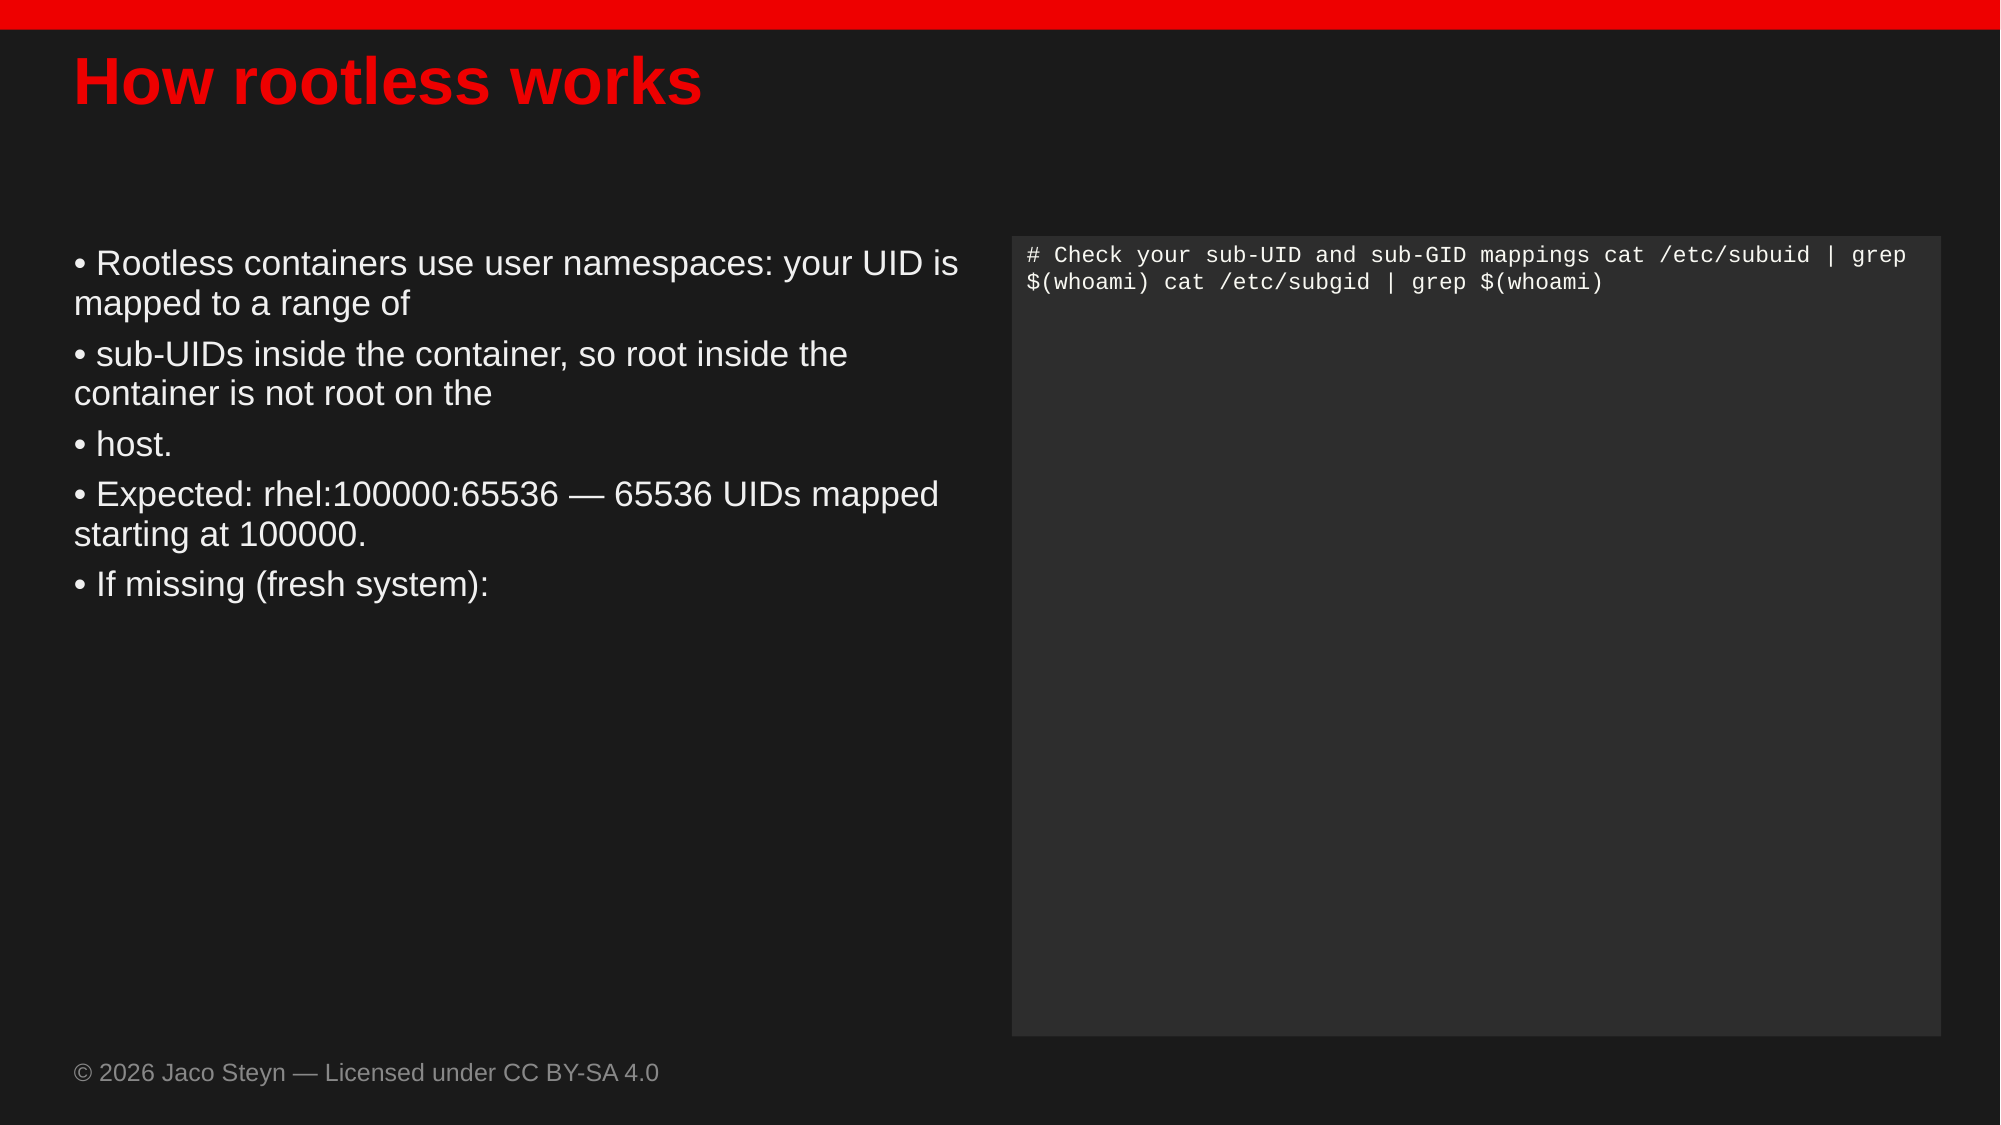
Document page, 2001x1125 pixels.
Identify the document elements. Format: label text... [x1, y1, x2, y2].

text_box © 2026 Jaco Steyn — Licensed under CC BY-SA 4.0 [59, 1051, 1942, 1093]
text_box • Rootless containers use user namespaces: your UID is mapped to a range of • sub-UIDs inside the container, so root inside the container is not root on the • host. • Expected: rhel:100000:65536 — 65536 UIDs mapped starting at 100000. • If missing (fresh system): [59, 236, 989, 1037]
text_box How rootless works [59, 36, 1942, 208]
text_box # Check your sub-UID and sub-GID mappings cat /etc/subuid | grep $(whoami) cat /etc/subgid | grep $(whoami) [1011, 236, 1942, 1037]
text_box [0, 0, 2001, 30]
